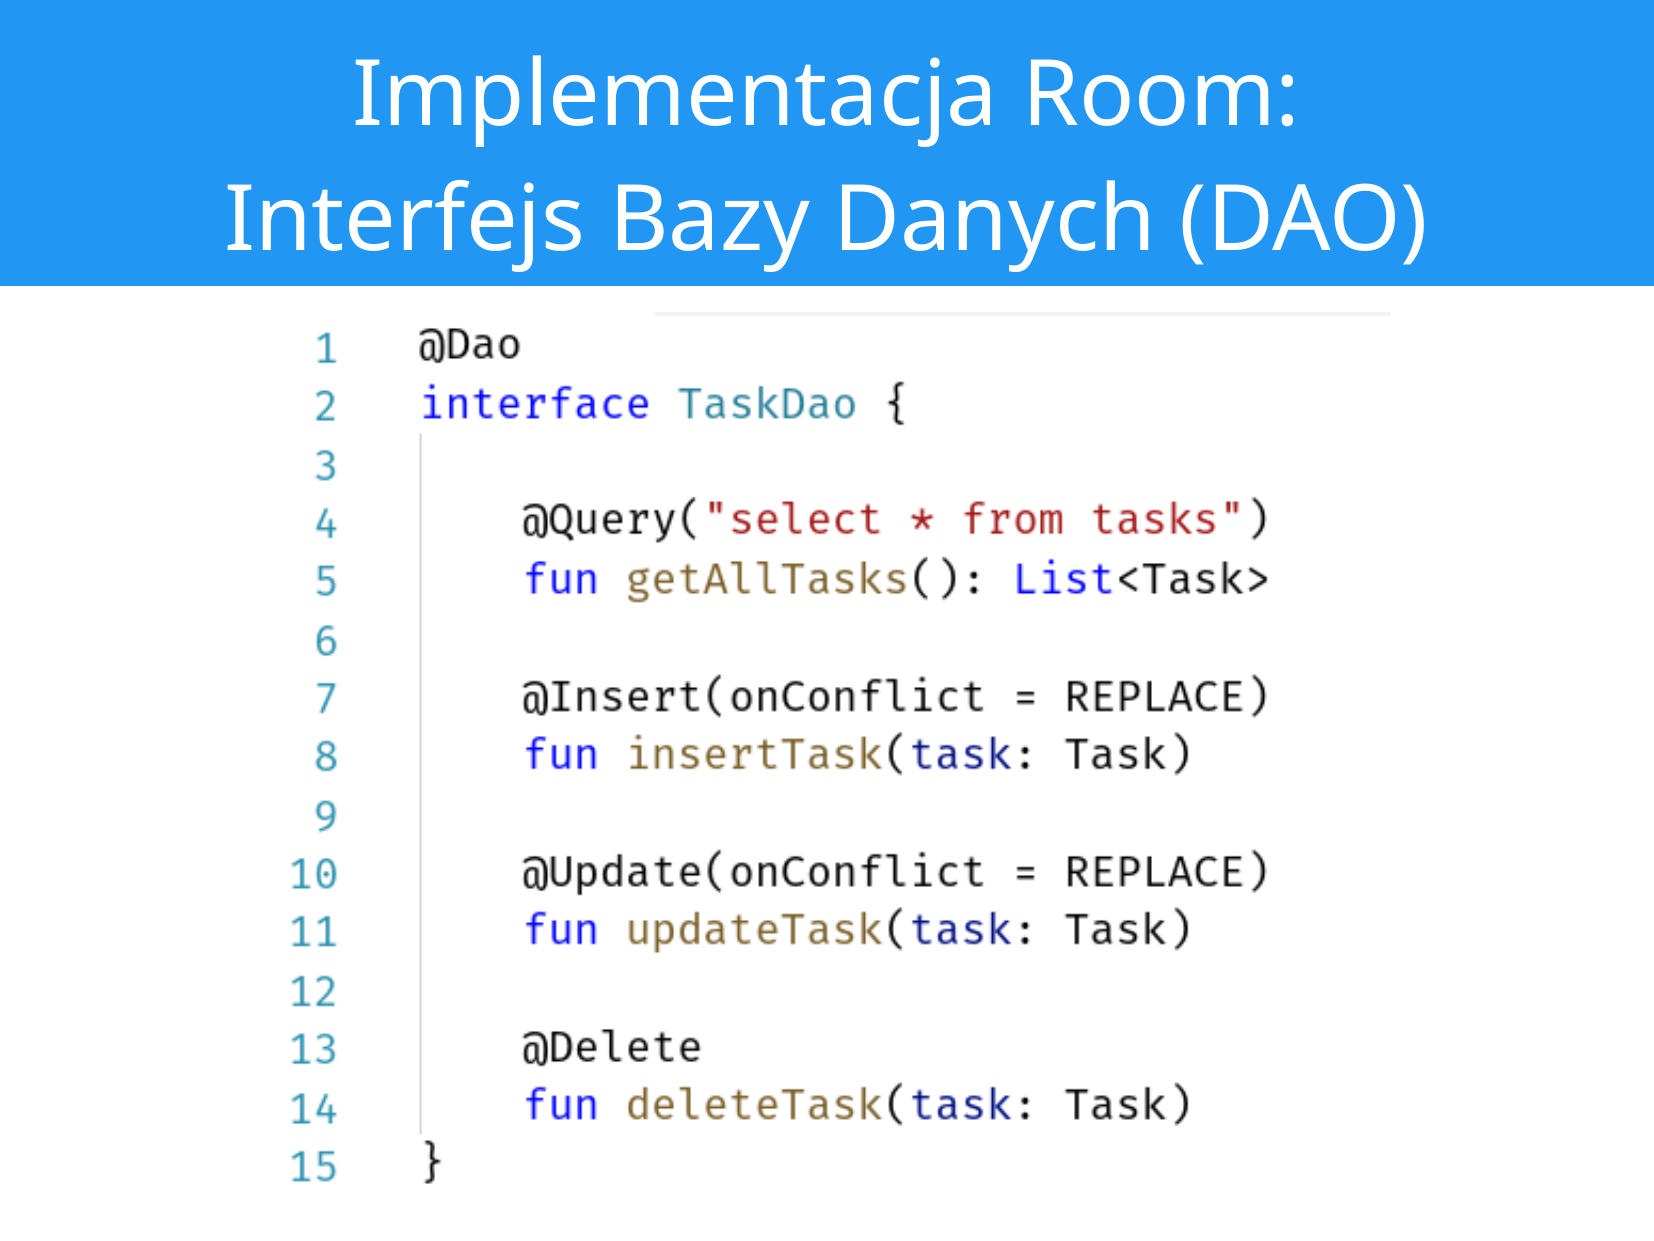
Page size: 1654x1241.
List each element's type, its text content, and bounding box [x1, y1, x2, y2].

picture [243, 312, 1391, 1201]
title Implementacja Room: Interfejs Bazy Danych (DAO) [82, 45, 1571, 260]
